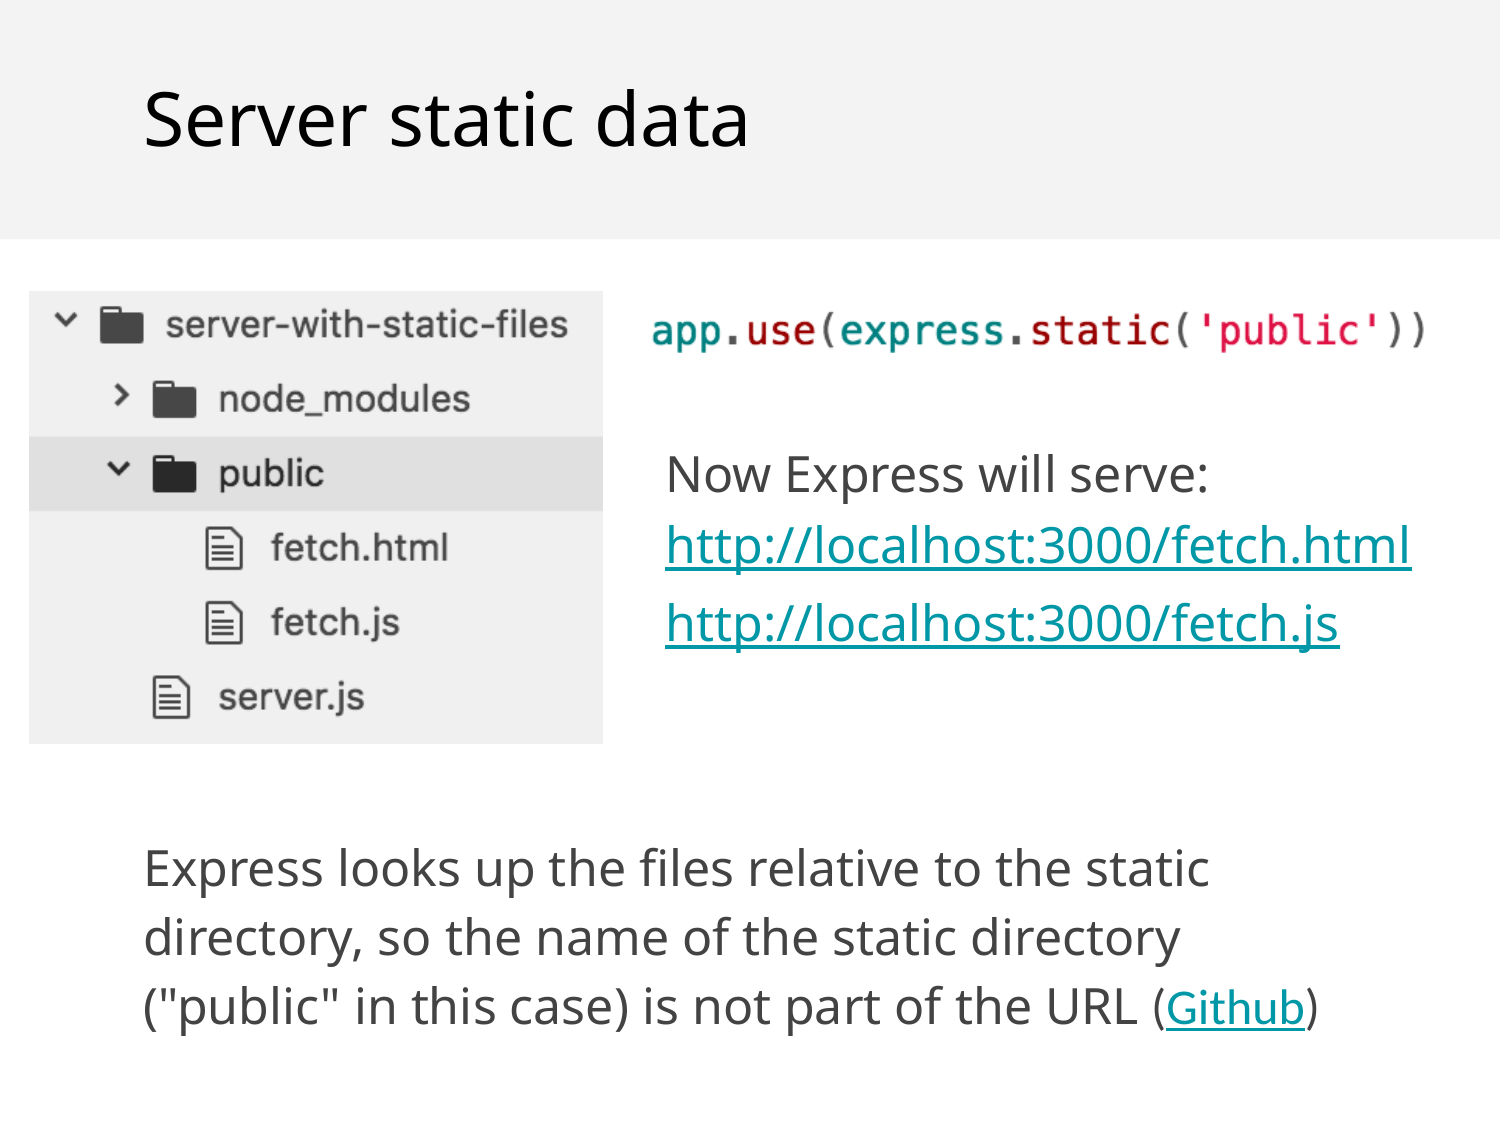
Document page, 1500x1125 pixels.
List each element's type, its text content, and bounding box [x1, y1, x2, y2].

picture [623, 282, 1446, 371]
title Server static data [128, 56, 1372, 183]
picture [29, 291, 603, 744]
list Now Express will serve: http://localhost:3000/fetch.html http://localhost:3000/fetch.js [650, 418, 1473, 694]
list Express looks up the files relative to the static directory, so the name of the static directory ("public" in this case) is not part of the URL (Github) [128, 812, 1372, 1087]
